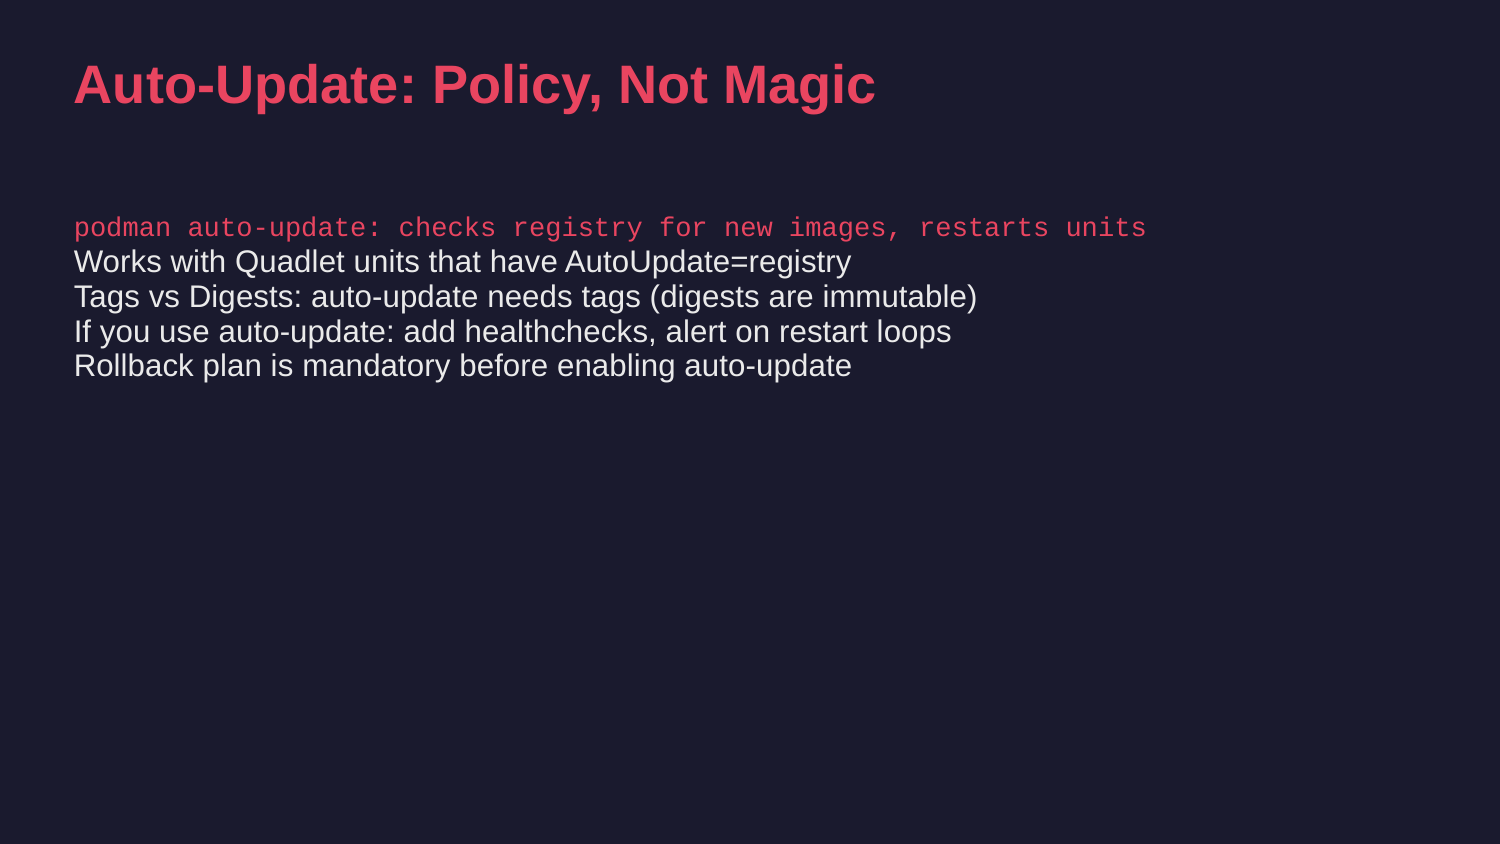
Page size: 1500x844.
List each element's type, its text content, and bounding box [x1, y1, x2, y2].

title Auto-Update: Policy, Not Magic [59, 47, 1441, 166]
text_box podman auto-update: checks registry for new images, restarts units Works with Quadlet units that have AutoUpdate=registry Tags vs Digests: auto-update needs tags (digests are immutable) If you use auto-update: add healthchecks, alert on restart loops Rollback plan is mandatory before enabling auto-update [59, 206, 1441, 798]
